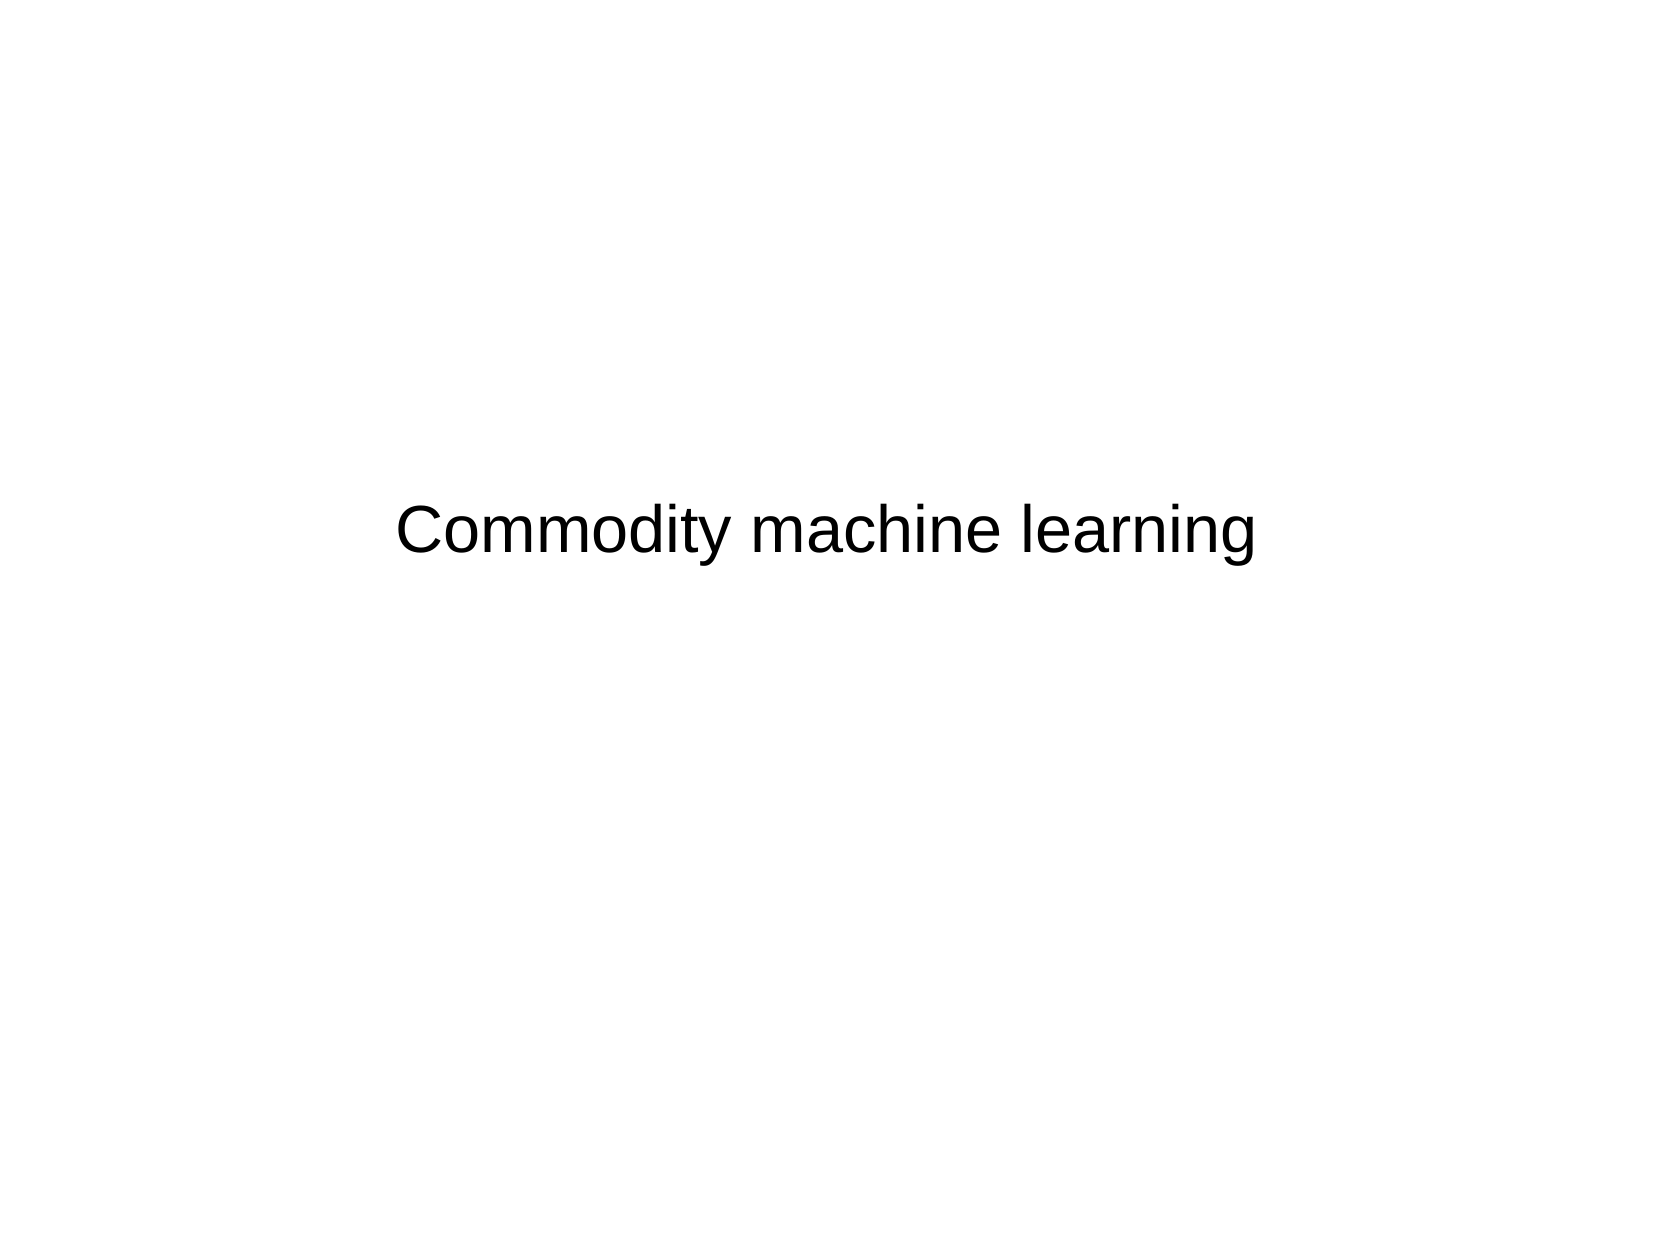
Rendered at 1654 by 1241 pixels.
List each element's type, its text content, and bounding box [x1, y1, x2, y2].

subtitle Commodity machine learning [82, 49, 1571, 1010]
